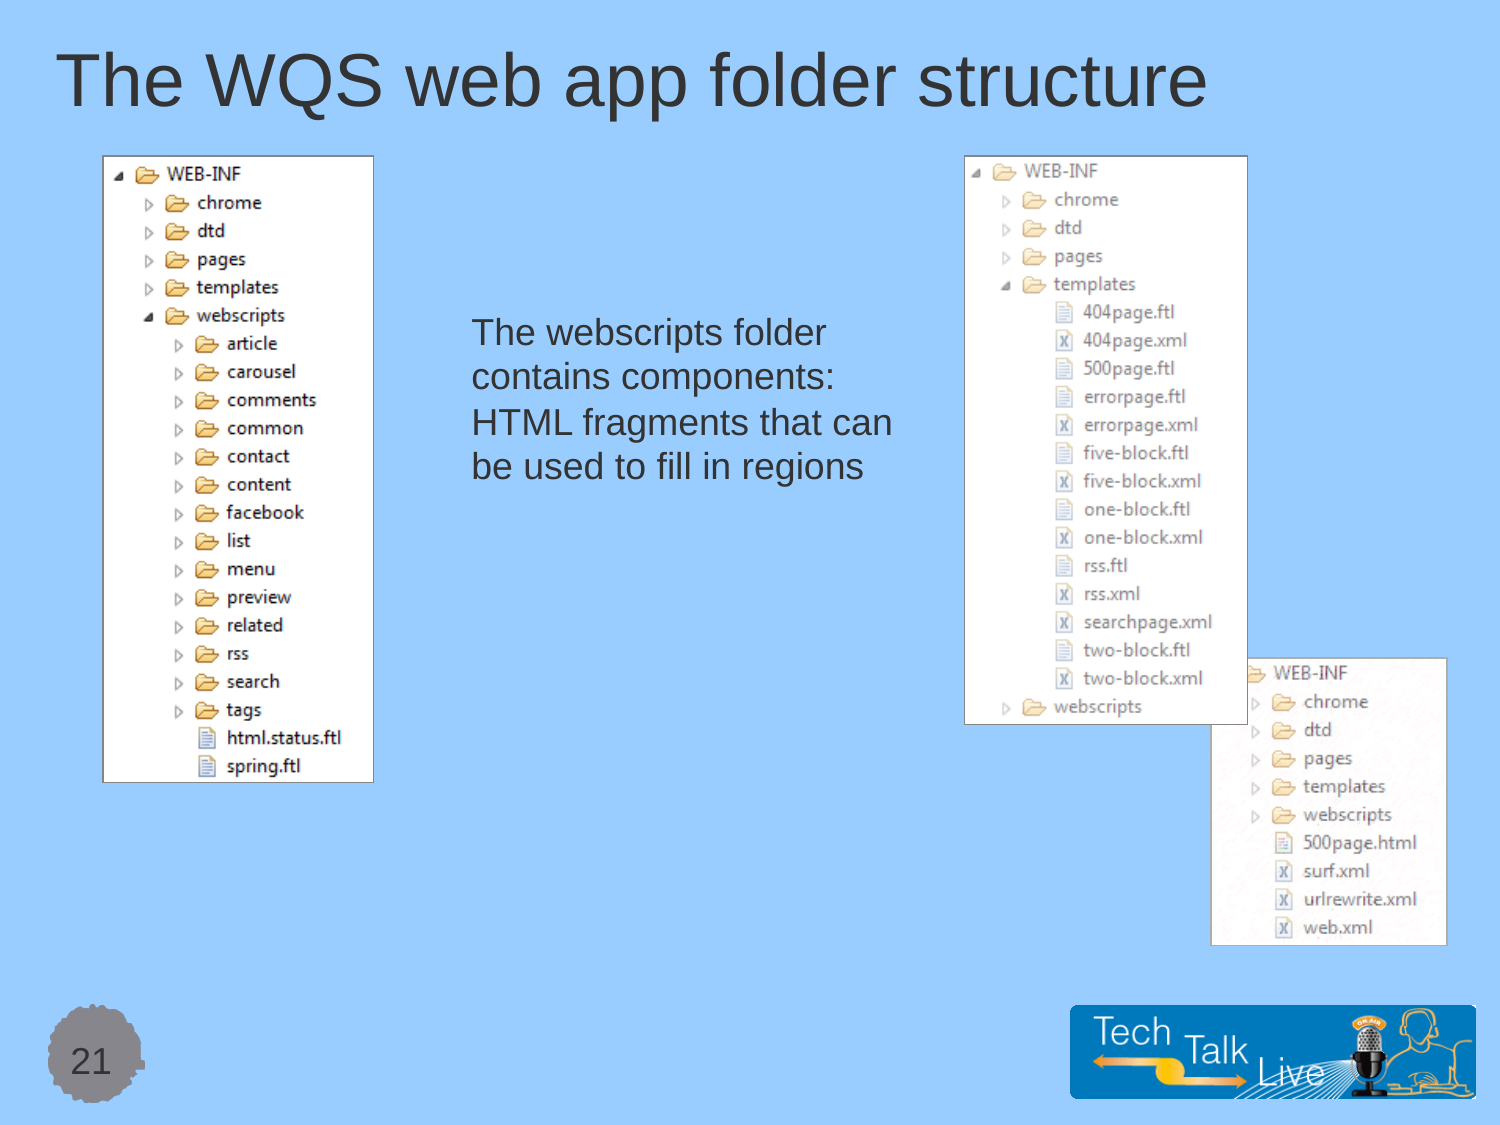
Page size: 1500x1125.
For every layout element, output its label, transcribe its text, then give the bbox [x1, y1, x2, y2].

text_box The webscripts folder contains components: HTML fragments that can be used to fill in regions [456, 292, 919, 496]
title The WQS web app folder structure [40, 16, 1459, 228]
picture [48, 1004, 145, 1103]
slide_number <number> [55, 1022, 136, 1083]
picture [103, 156, 373, 782]
picture [965, 156, 1247, 724]
picture [1069, 1005, 1476, 1099]
picture [1211, 658, 1447, 945]
